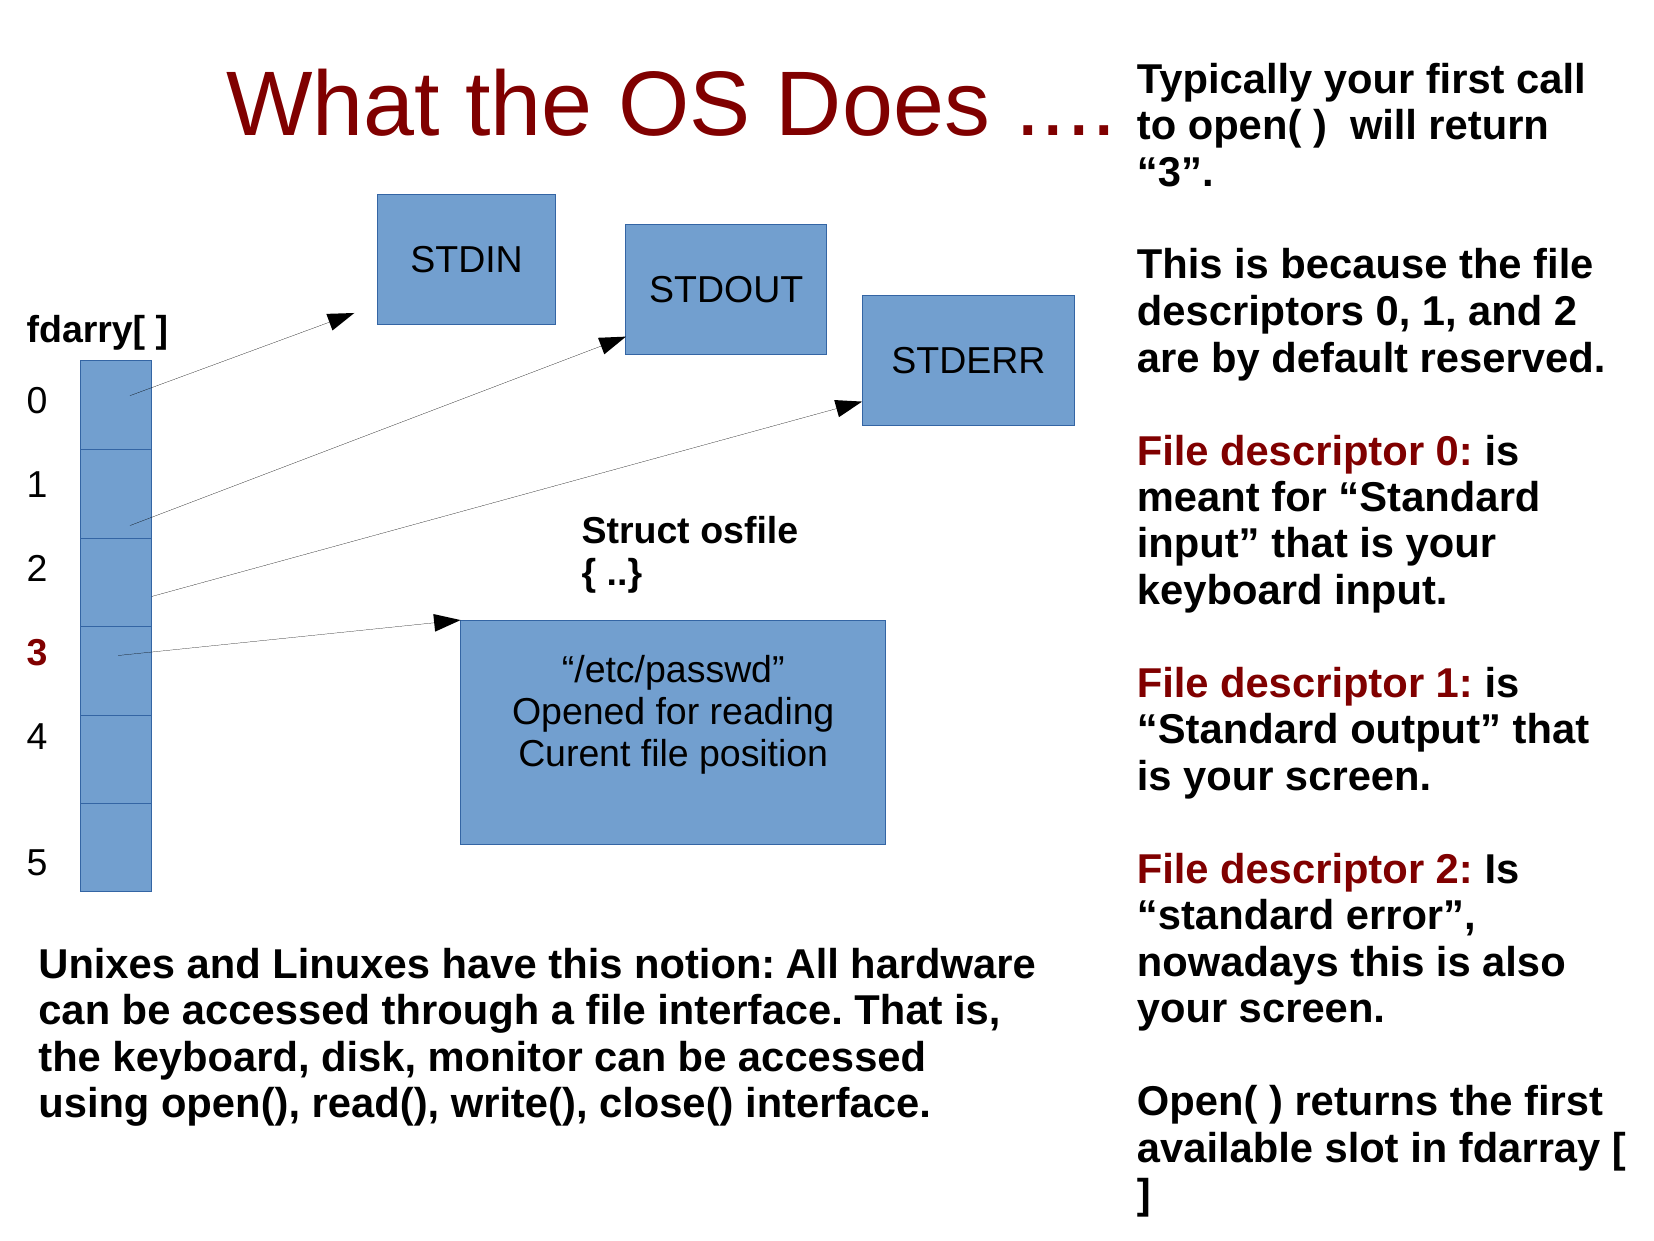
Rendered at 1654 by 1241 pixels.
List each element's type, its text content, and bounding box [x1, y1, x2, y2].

text_box Typically your first call to open( ) will return “3”. This is because the file descriptors 0, 1, and 2 are by default reserved. File descriptor 0: is meant for “Standard input” that is your keyboard input. File descriptor 1: is “Standard output” that is your screen. File descriptor 2: Is “standard error”, nowadays this is also your screen. Open( ) returns the first available slot in fdarray [ ] [1122, 48, 1642, 1225]
text_box “/etc/passwd” Opened for reading Curent file position [460, 620, 886, 845]
text_box fdarry[ ] [236, 331, 308, 358]
text_box [80, 360, 152, 892]
title What the OS Does .... [0, 0, 1430, 208]
text_box fdarry[ ] [11, 301, 308, 358]
text_box STDOUT [625, 224, 827, 355]
text_box STDERR [862, 295, 1075, 426]
text_box 0 1 2 3 4 5 [11, 372, 71, 891]
text_box Struct osfile { ..} [566, 501, 863, 601]
text_box STDIN [377, 194, 556, 325]
text_box Unixes and Linuxes have this notion: All hardware can be accessed through a file interface. That is, the keyboard, disk, monitor can be accessed using open(), read(), write(), close() interface. [23, 933, 1063, 1134]
